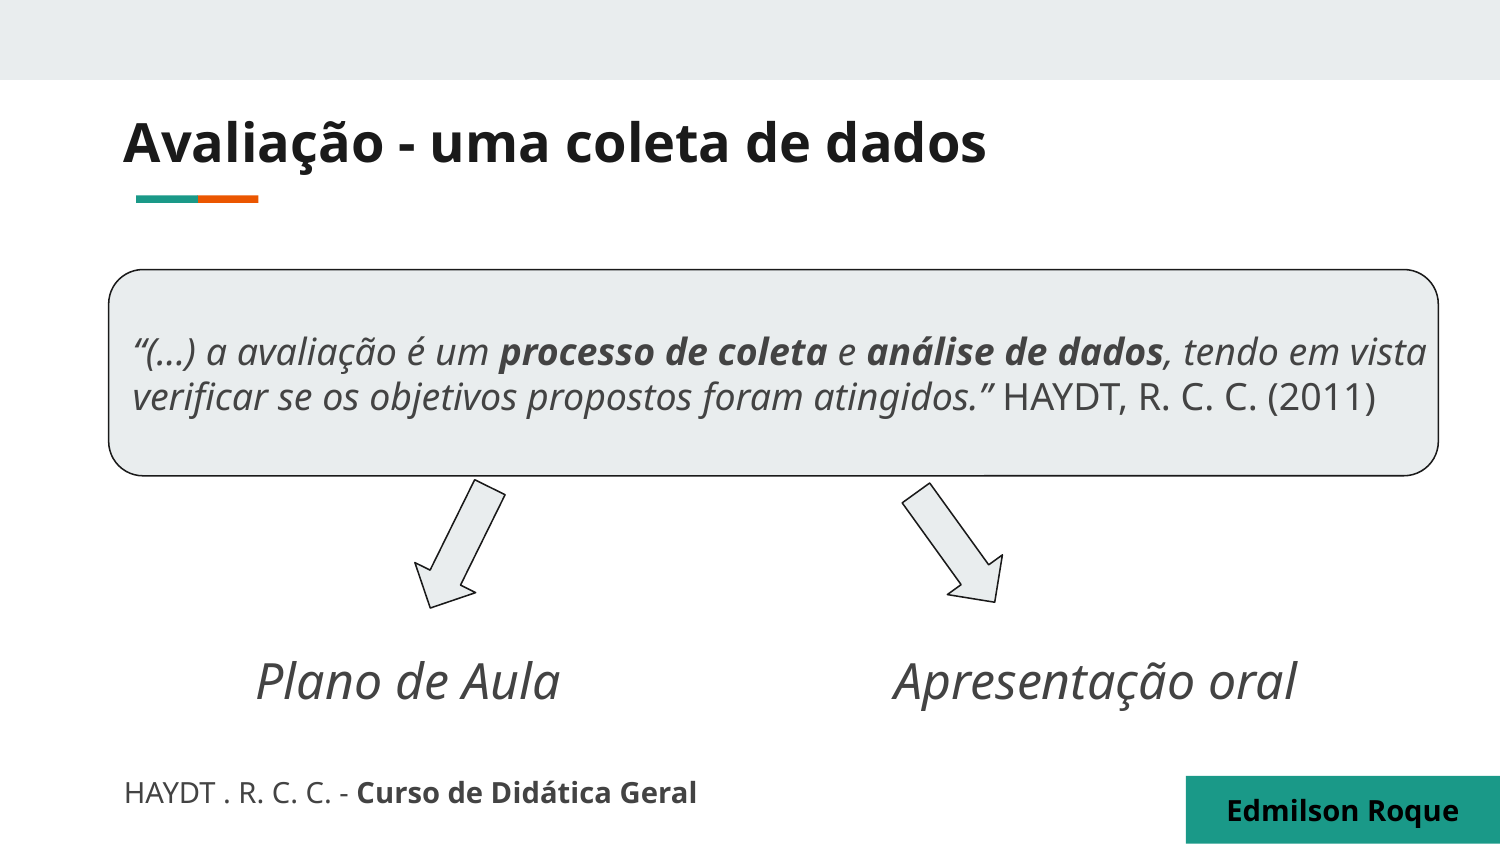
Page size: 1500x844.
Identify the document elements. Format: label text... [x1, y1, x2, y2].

title Avaliação - uma coleta de dados [108, 92, 1370, 181]
text_box [414, 479, 506, 609]
text_box Apresentação oral [879, 622, 1357, 737]
text_box “(...) a avaliação é um processo de coleta e análise de dados, tendo em vista verificar se os objetivos propostos foram atingidos.” HAYDT, R. C. C. (2011) [117, 258, 1448, 487]
text_box [902, 483, 1003, 603]
list HAYDT . R. C. C. - Curso de Didática Geral [108, 724, 860, 844]
text_box Plano de Aula [240, 622, 591, 737]
text_box [108, 281, 117, 464]
text_box Edmilson Roque [1185, 775, 1500, 844]
